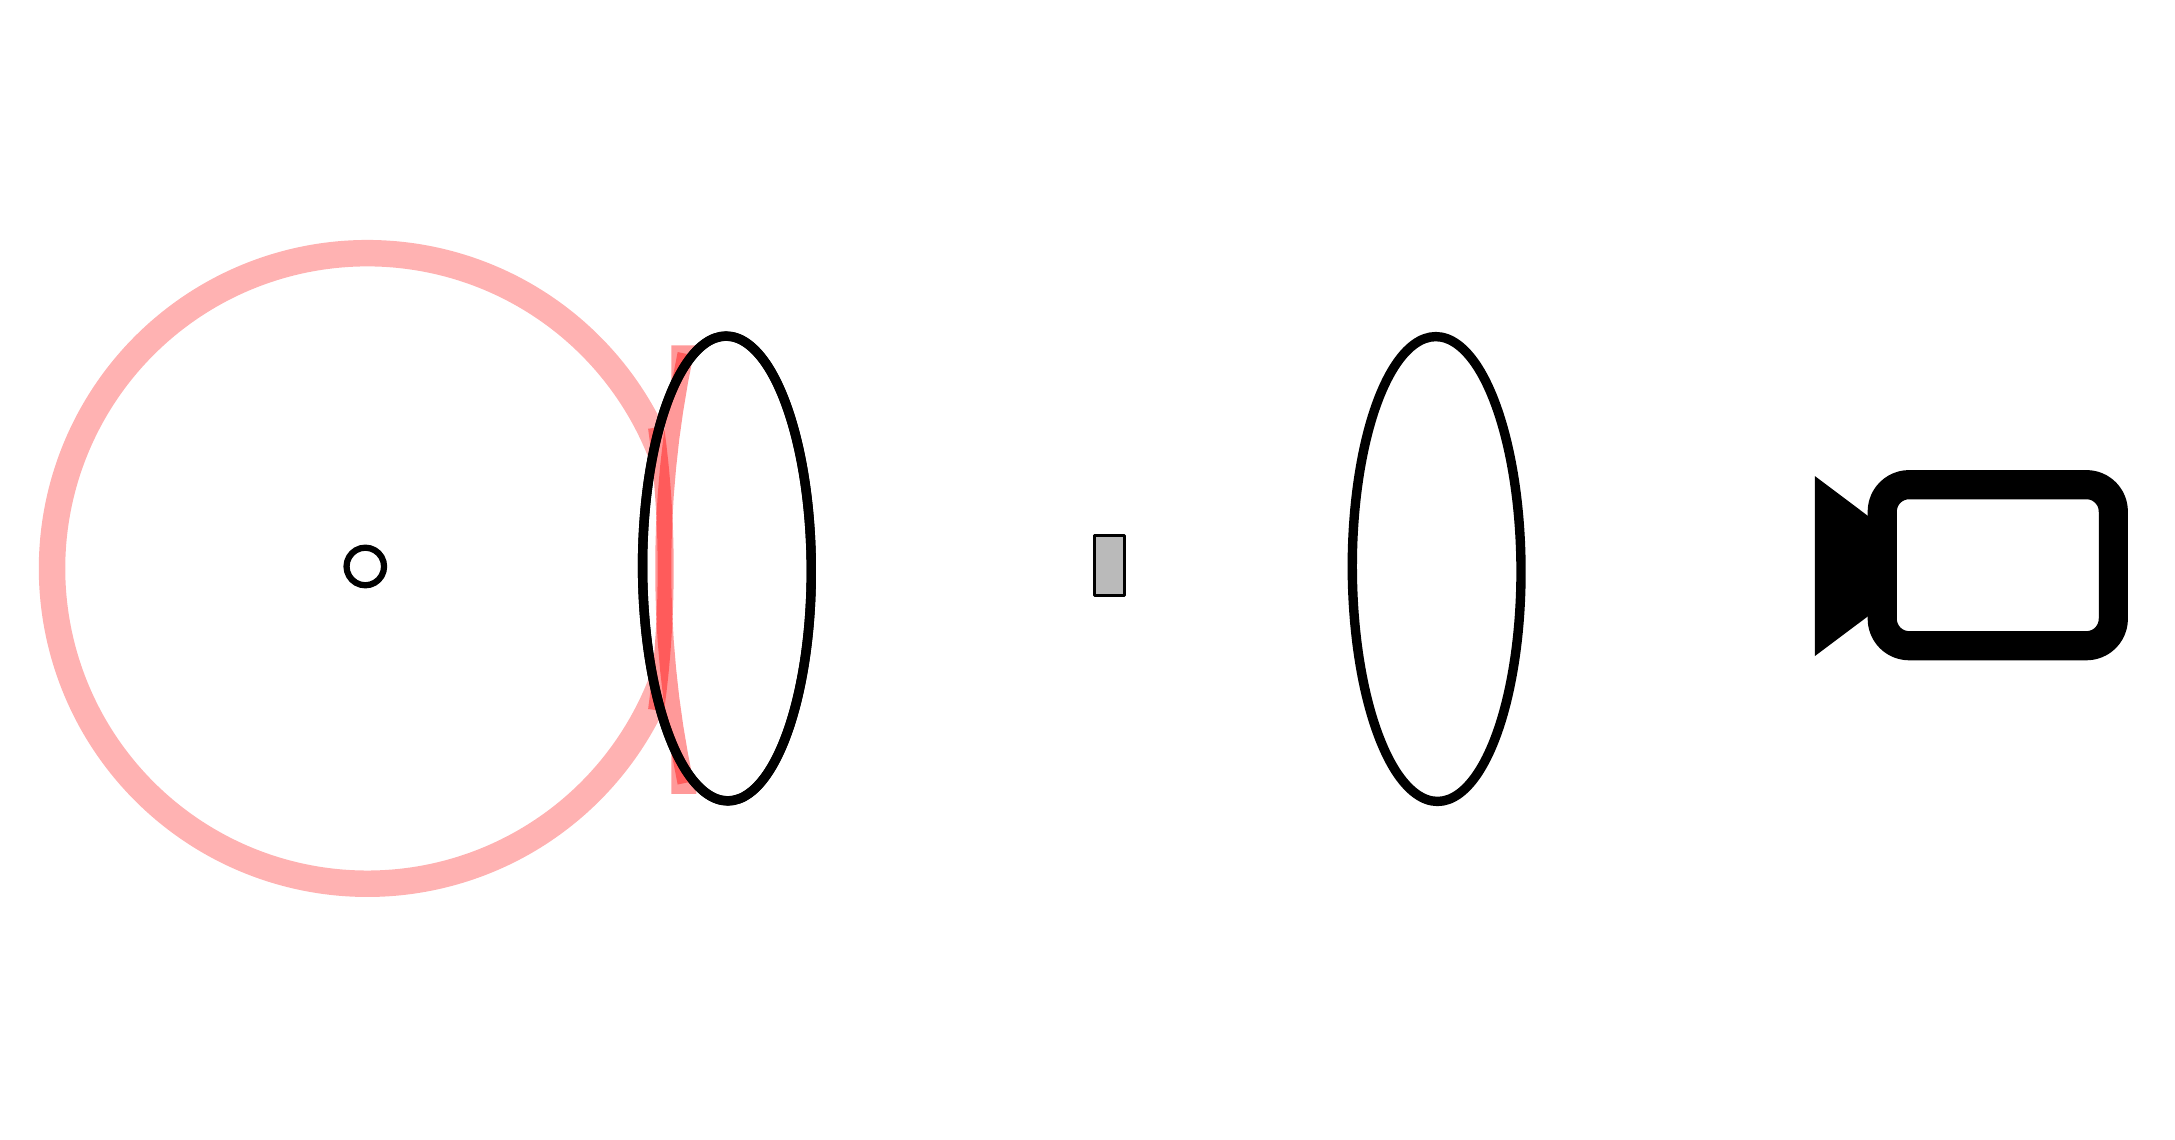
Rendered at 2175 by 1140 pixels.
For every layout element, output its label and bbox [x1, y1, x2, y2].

text_box [1882, 484, 2114, 646]
text_box [1814, 476, 1875, 657]
text_box [672, 352, 687, 377]
text_box [1352, 336, 1522, 802]
text_box [38, 239, 658, 897]
text_box [1094, 535, 1125, 596]
text_box [648, 341, 806, 796]
text_box [672, 757, 688, 785]
